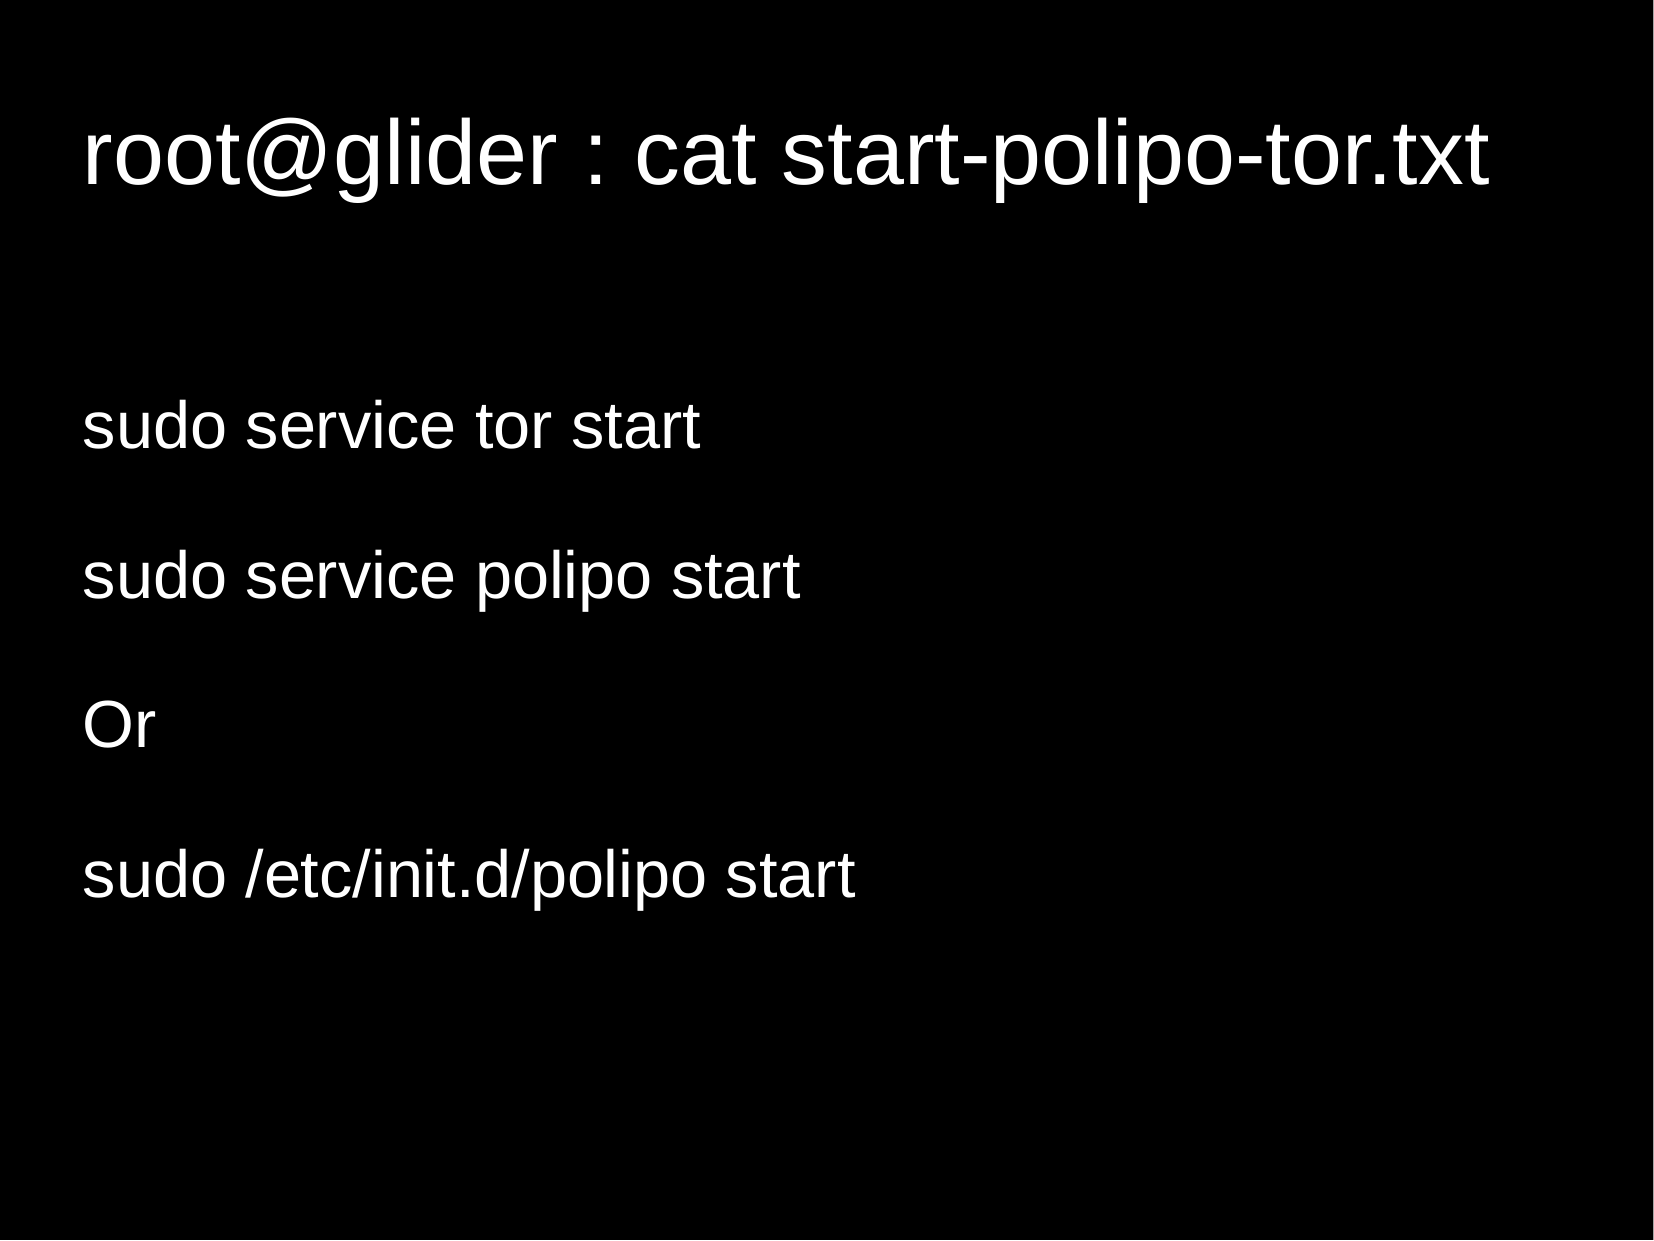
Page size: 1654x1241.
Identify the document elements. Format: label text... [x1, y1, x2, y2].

title root@glider : cat start-polipo-tor.txt [82, 49, 1571, 257]
subtitle sudo service tor start sudo service polipo start Or sudo /etc/init.d/polipo start [82, 290, 1571, 1010]
